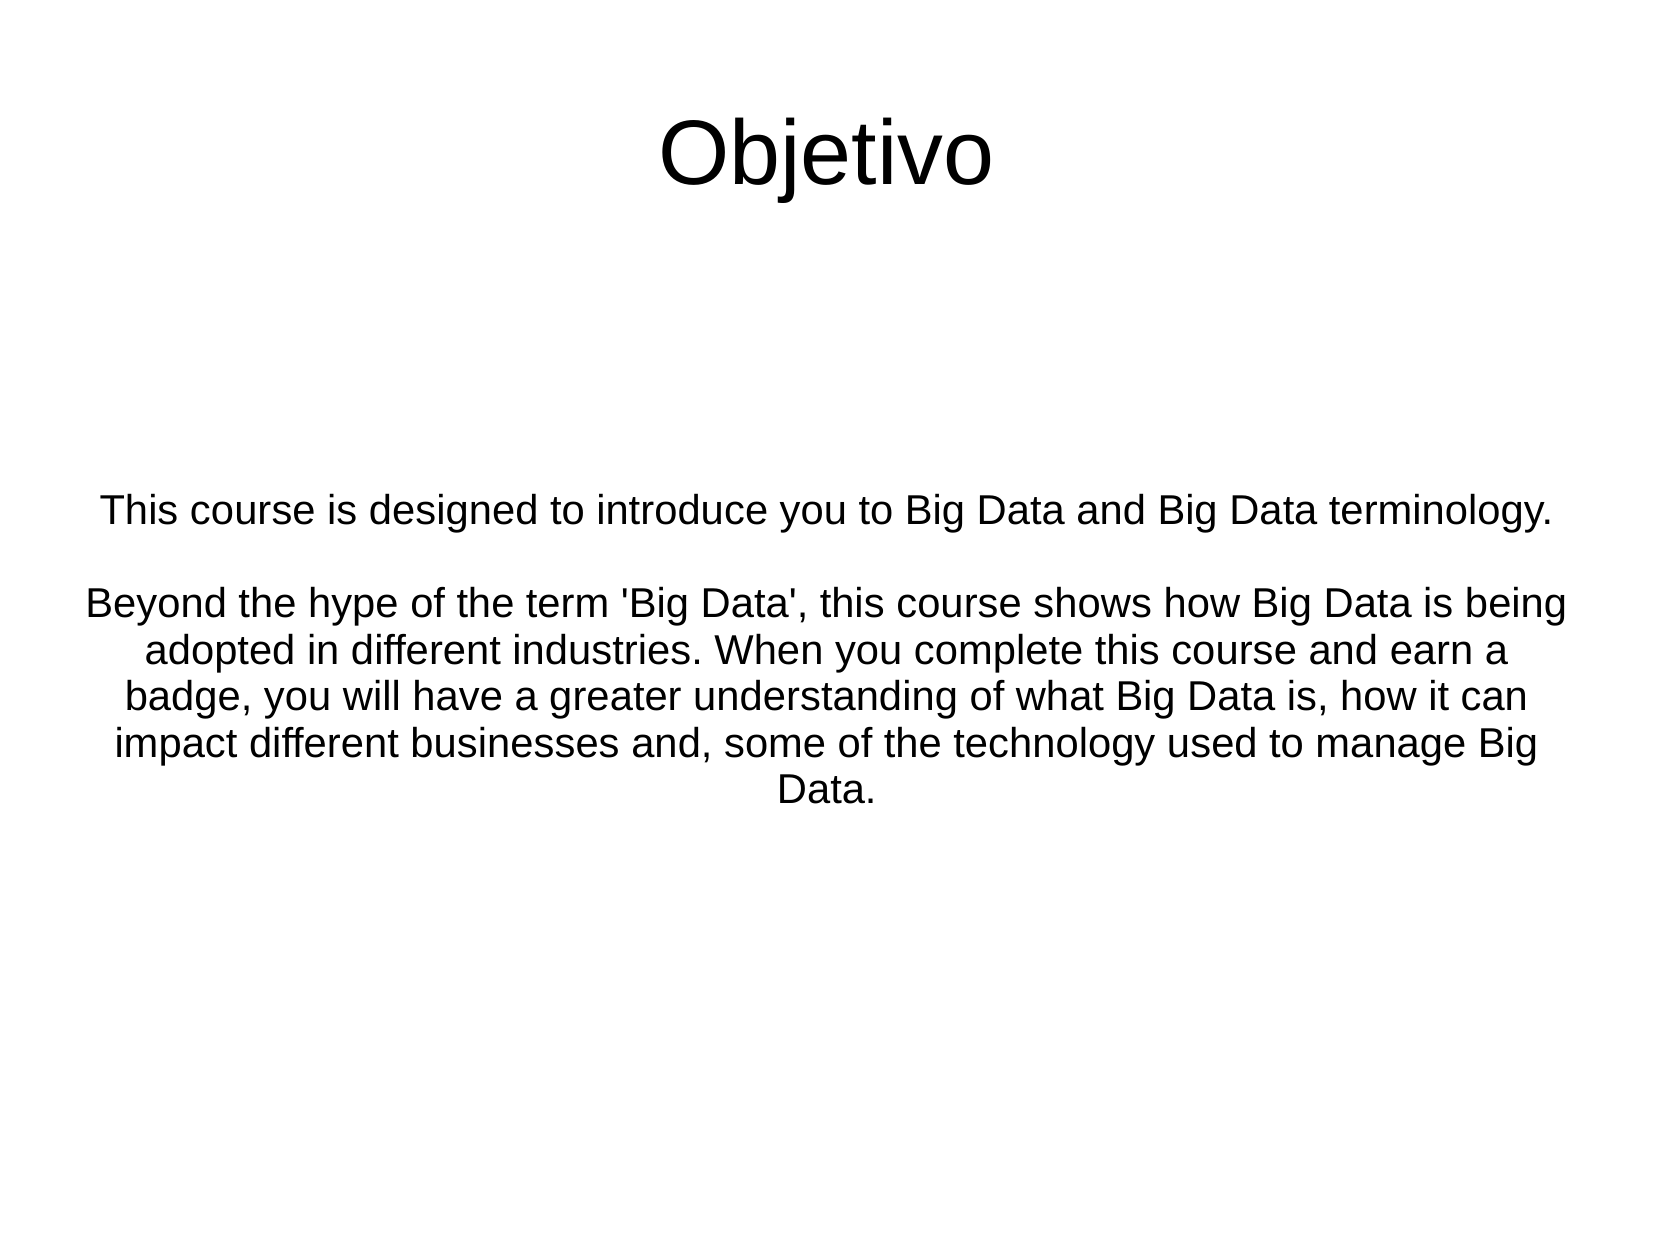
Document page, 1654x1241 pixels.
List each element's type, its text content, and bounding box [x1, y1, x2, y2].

subtitle This course is designed to introduce you to Big Data and Big Data terminology. Beyond the hype of the term 'Big Data', this course shows how Big Data is being adopted in different industries. When you complete this course and earn a badge, you will have a greater understanding of what Big Data is, how it can impact different businesses and, some of the technology used to manage Big Data. [82, 290, 1571, 1010]
title Objetivo [82, 49, 1571, 257]
